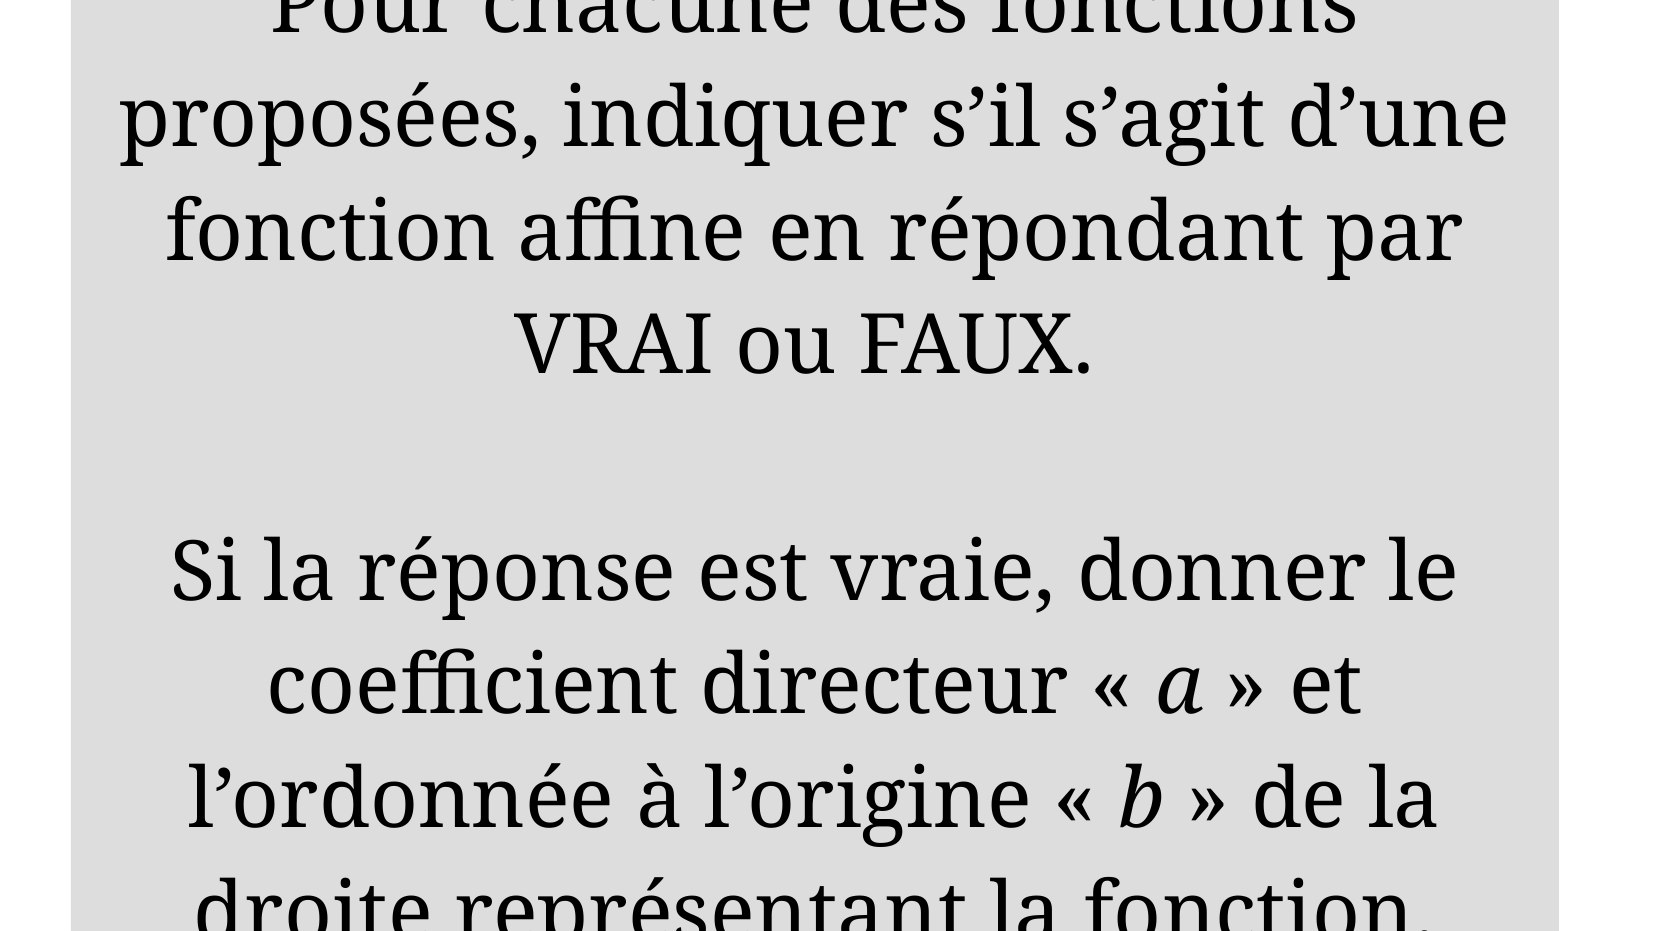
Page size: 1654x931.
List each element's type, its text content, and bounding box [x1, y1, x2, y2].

title Pour chacune des fonctions proposées, indiquer s’il s’agit d’une fonction affine en répondant par VRAI ou FAUX. Si la réponse est vraie, donner le coefficient directeur « a » et l’ordonnée à l’origine « b » de la droite représentant la fonction. [70, 47, 1559, 863]
